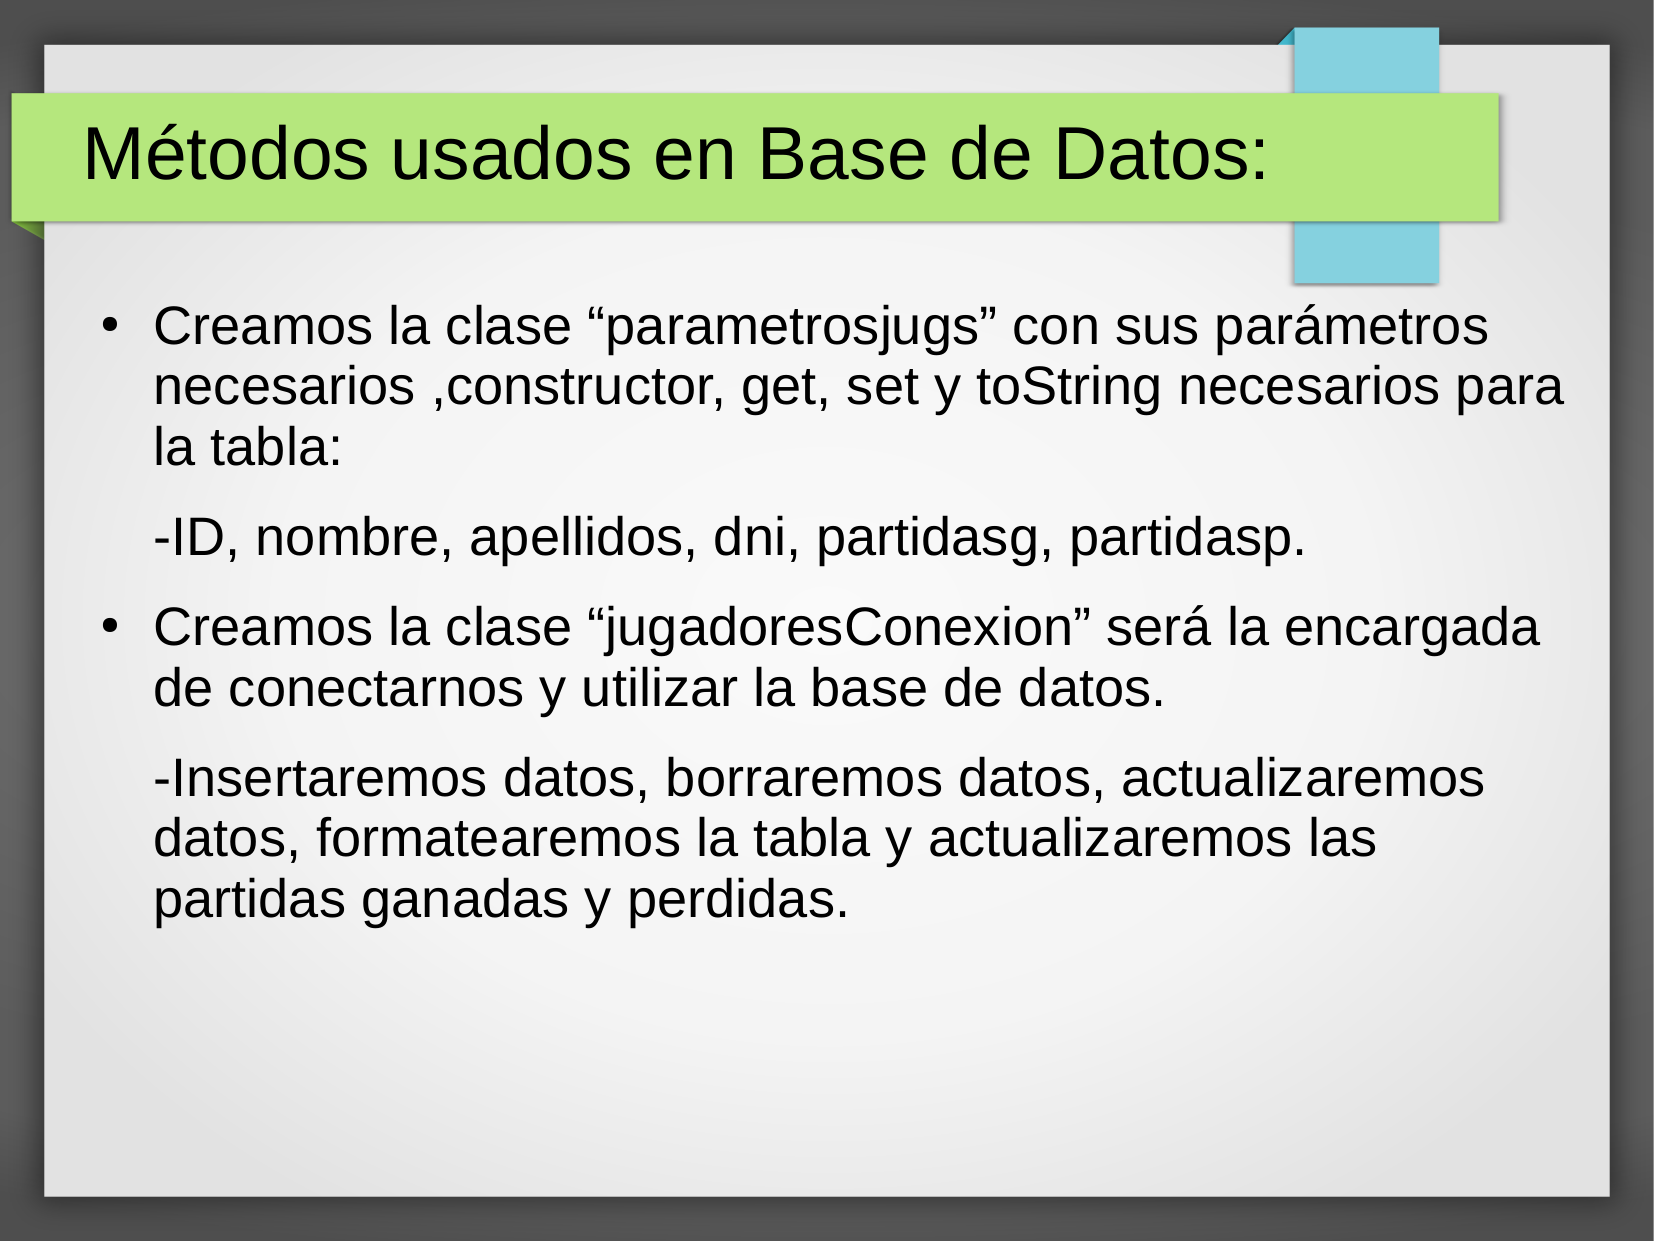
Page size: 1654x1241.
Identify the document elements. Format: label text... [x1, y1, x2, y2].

title Métodos usados en Base de Datos: [82, 69, 1288, 238]
picture [0, 0, 1654, 1241]
list Creamos la clase “parametrosjugs” con sus parámetros necesarios ,constructor, get, set y toString necesarios para la tabla: -ID, nombre, apellidos, dni, partidasg, partidasp. Creamos la clase “jugadoresConexion” será la encargada de conectarnos y utilizar la base de datos. -Insertaremos datos, borraremos datos, actualizaremos datos, formatearemos la tabla y actualizaremos las partidas ganadas y perdidas. [82, 295, 1571, 1015]
